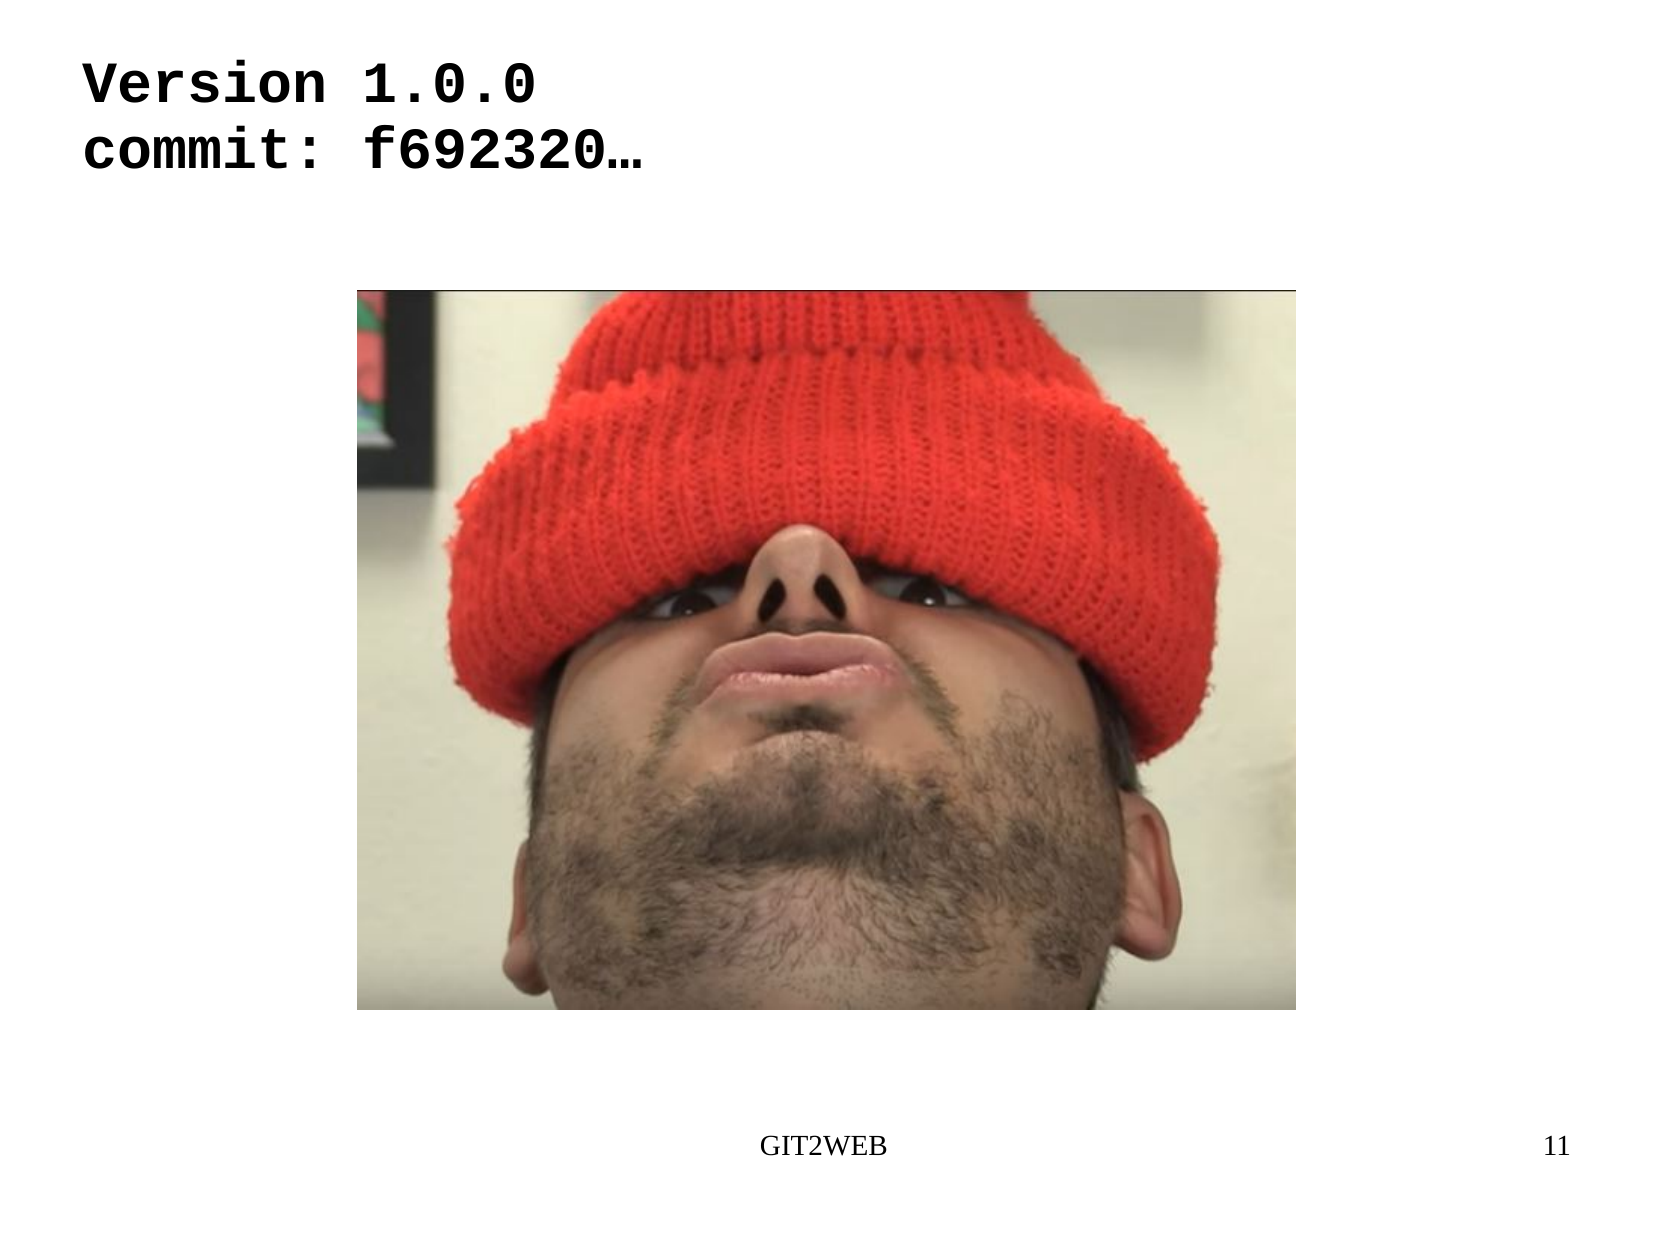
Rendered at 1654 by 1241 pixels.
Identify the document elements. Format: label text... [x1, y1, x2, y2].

title Version 1.0.0 commit: f692320… [82, 49, 1571, 257]
picture [357, 290, 1296, 1010]
